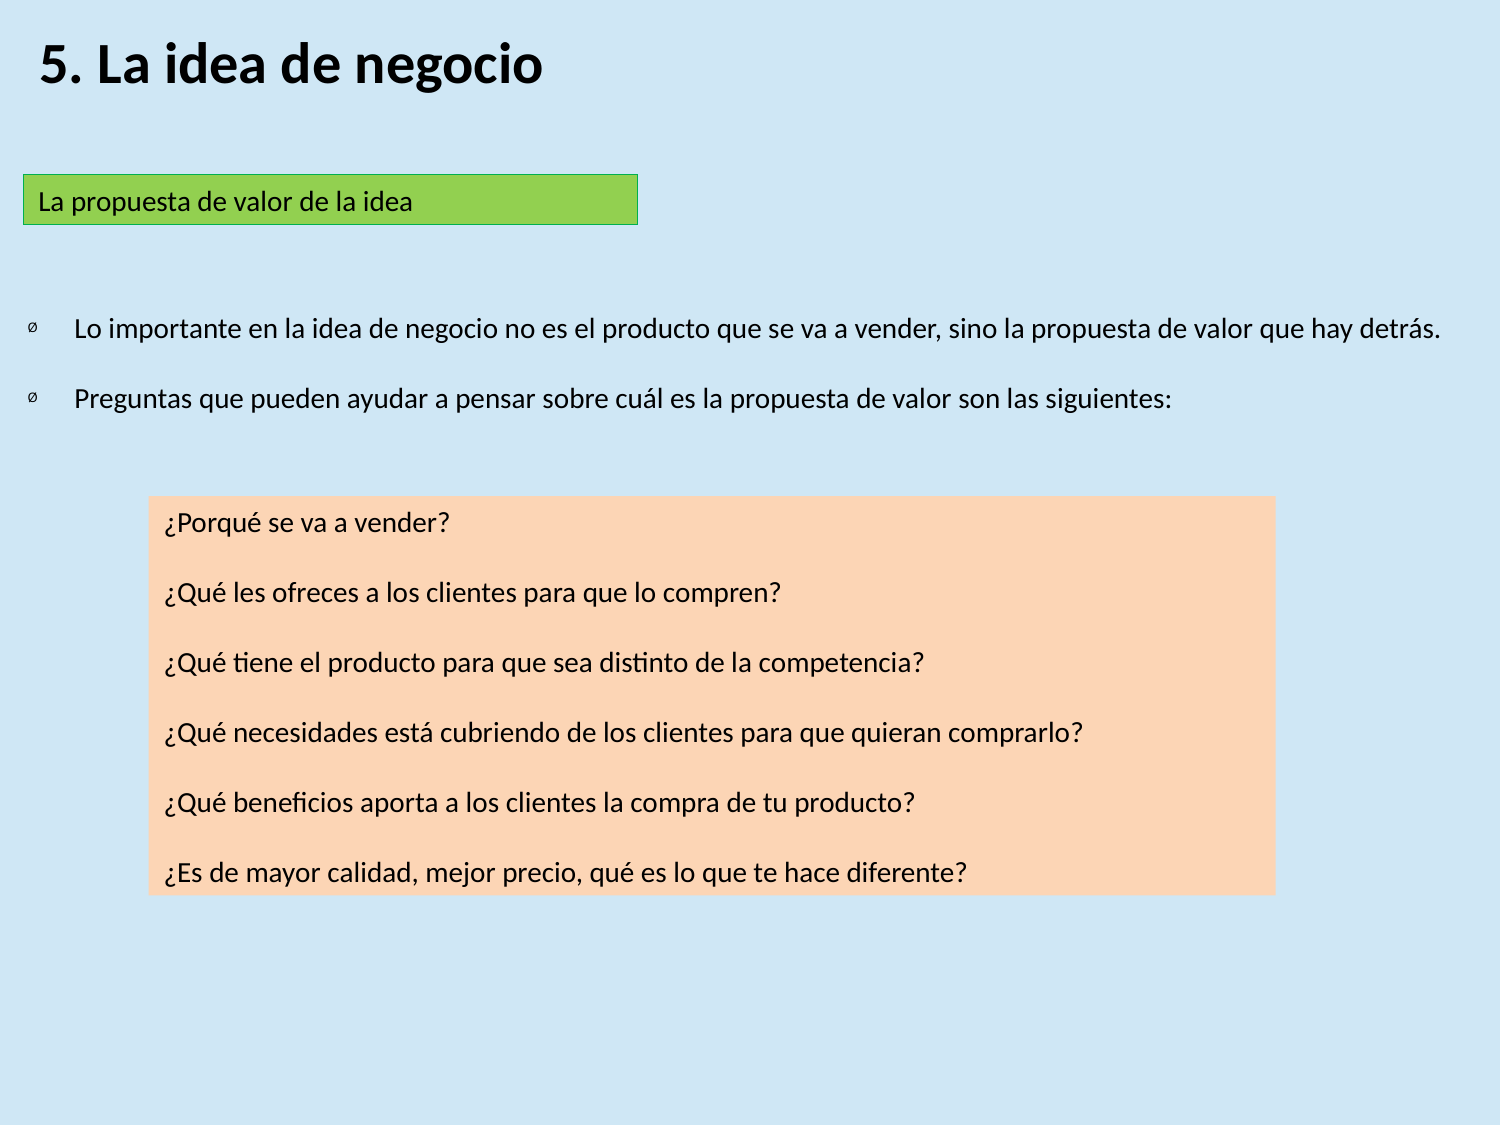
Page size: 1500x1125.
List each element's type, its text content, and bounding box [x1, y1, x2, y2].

text_box 5. La idea de negocio [24, 12, 1375, 108]
text_box La propuesta de valor de la idea [23, 174, 638, 225]
text_box ¿Porqué se va a vender? ¿Qué les ofreces a los clientes para que lo compren? ¿Qué tiene el producto para que sea distinto de la competencia? ¿Qué necesidades está cubriendo de los clientes para que quieran comprarlo? ¿Qué beneficios aporta a los clientes la compra de tu producto? ¿Es de mayor calidad, mejor precio, qué es lo que te hace diferente? [148, 496, 1276, 896]
text_box Lo importante en la idea de negocio no es el producto que se va a vender, sino la propuesta de valor que hay detrás. Preguntas que pueden ayudar a pensar sobre cuál es la propuesta de valor son las siguientes: [12, 302, 1465, 423]
